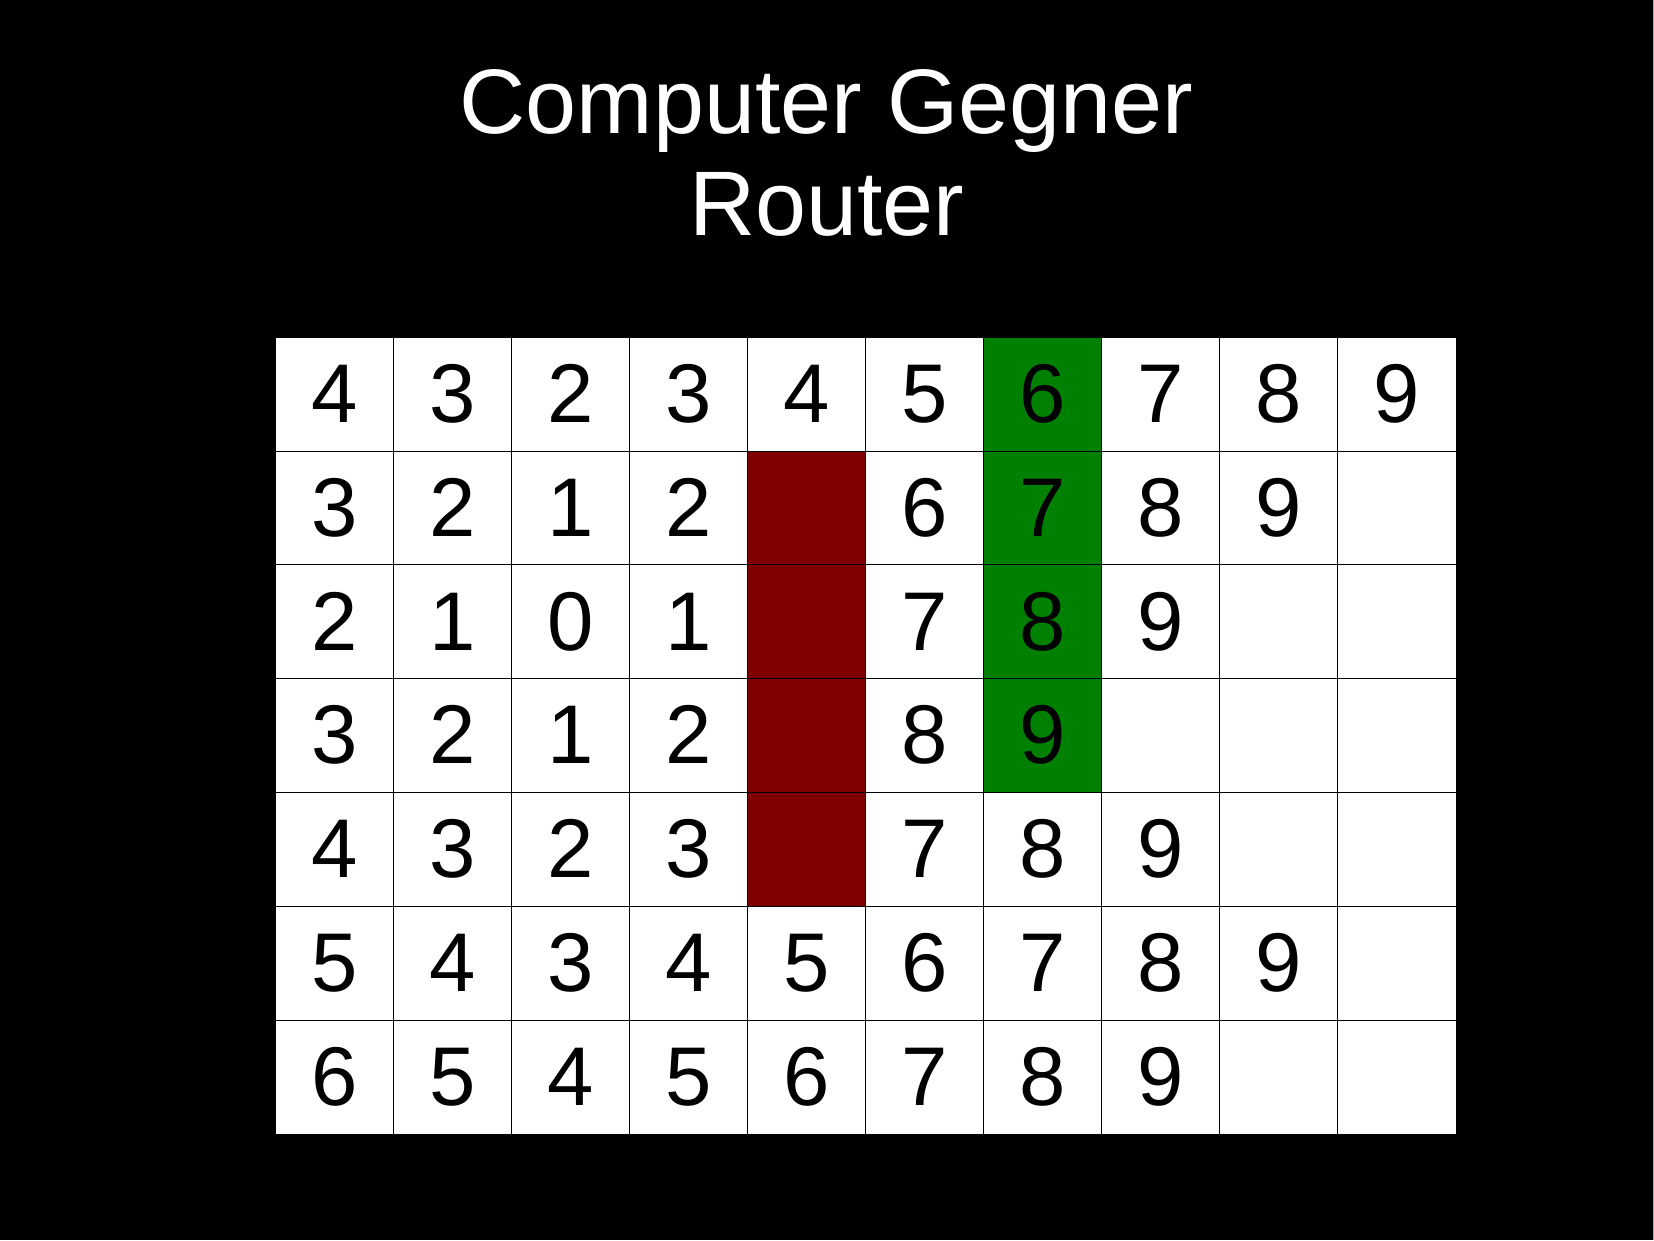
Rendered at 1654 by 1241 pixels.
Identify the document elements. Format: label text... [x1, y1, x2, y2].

table_cell [748, 679, 865, 792]
table_cell [1220, 793, 1337, 906]
table_cell 9 [1102, 1021, 1219, 1134]
table_header 4 [748, 338, 865, 451]
table_cell 1 [630, 565, 747, 678]
table_cell 5 [748, 907, 865, 1020]
table_cell 7 [984, 452, 1101, 564]
table_cell 8 [1102, 907, 1219, 1020]
table_cell 2 [630, 679, 747, 792]
table_cell 5 [630, 1021, 747, 1134]
table_cell [748, 452, 865, 564]
table_cell 1 [512, 679, 629, 792]
table_header 3 [630, 338, 747, 451]
table_cell 4 [630, 907, 747, 1020]
table_cell 8 [1102, 452, 1219, 564]
table_cell 9 [1220, 907, 1337, 1020]
table_cell 8 [866, 679, 983, 792]
table_cell 2 [276, 565, 393, 678]
table_header 2 [512, 338, 629, 451]
table_cell [1338, 565, 1456, 678]
table_cell 6 [748, 1021, 865, 1134]
table_header 5 [866, 338, 983, 451]
table_header 8 [1220, 338, 1337, 451]
table_cell 9 [984, 679, 1101, 792]
table_cell [1338, 1021, 1456, 1134]
table_cell 3 [512, 907, 629, 1020]
table_header 4 [276, 338, 393, 451]
table_cell [1220, 679, 1337, 792]
table_cell [1338, 793, 1456, 906]
table_cell [1102, 679, 1219, 792]
table_cell 7 [984, 907, 1101, 1020]
table_cell 1 [512, 452, 629, 564]
table_cell 7 [866, 793, 983, 906]
table_cell [1338, 907, 1456, 1020]
table_cell 8 [984, 793, 1101, 906]
table_cell 4 [276, 793, 393, 906]
table_cell 9 [1102, 793, 1219, 906]
table_cell [748, 793, 865, 906]
table_cell [1220, 565, 1337, 678]
table_cell 6 [866, 452, 983, 564]
table_cell 2 [394, 452, 511, 564]
table_cell 8 [984, 1021, 1101, 1134]
table_cell 3 [276, 452, 393, 564]
table_cell 8 [984, 565, 1101, 678]
table_cell 4 [394, 907, 511, 1020]
table_cell [1338, 452, 1456, 564]
table_cell [748, 565, 865, 678]
table_cell 3 [630, 793, 747, 906]
table_cell [1220, 1021, 1337, 1134]
table_cell 9 [1102, 565, 1219, 678]
table_cell 7 [866, 1021, 983, 1134]
table_cell 6 [866, 907, 983, 1020]
table_cell 2 [512, 793, 629, 906]
table_cell 6 [276, 1021, 393, 1134]
table_cell 3 [276, 679, 393, 792]
table_cell 0 [512, 565, 629, 678]
table_cell [1338, 679, 1456, 792]
table_cell 5 [276, 907, 393, 1020]
table_cell 2 [630, 452, 747, 564]
table_cell 5 [394, 1021, 511, 1134]
table_cell 7 [866, 565, 983, 678]
title Computer Gegner Router [82, 49, 1571, 257]
table_cell 4 [512, 1021, 629, 1134]
table_header 9 [1338, 338, 1456, 451]
table_cell 9 [1220, 452, 1337, 564]
table_header 6 [984, 338, 1101, 451]
table_header 3 [394, 338, 511, 451]
table_cell 1 [394, 565, 511, 678]
table_cell 3 [394, 793, 511, 906]
table_cell 2 [394, 679, 511, 792]
table_header 7 [1102, 338, 1219, 451]
